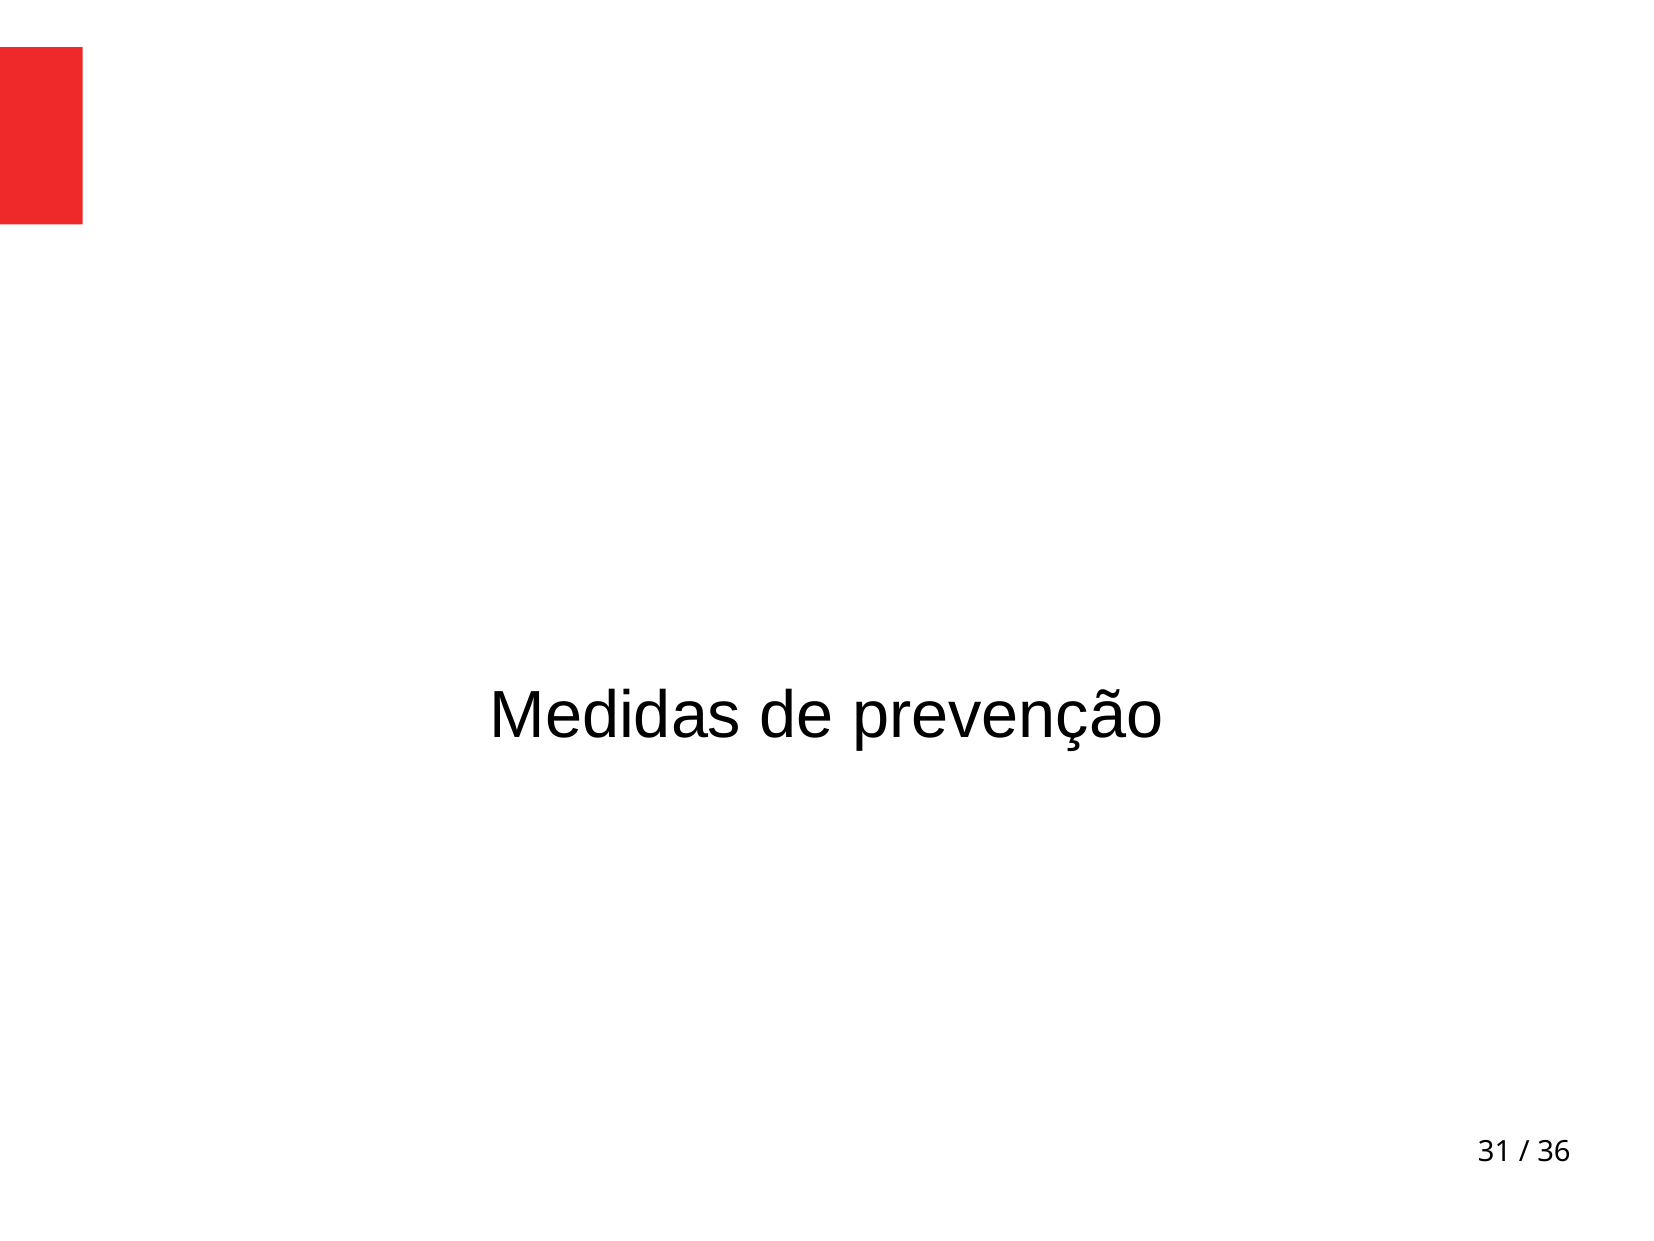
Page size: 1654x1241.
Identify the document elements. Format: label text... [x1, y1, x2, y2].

subtitle Medidas de prevenção [118, 354, 1536, 1074]
